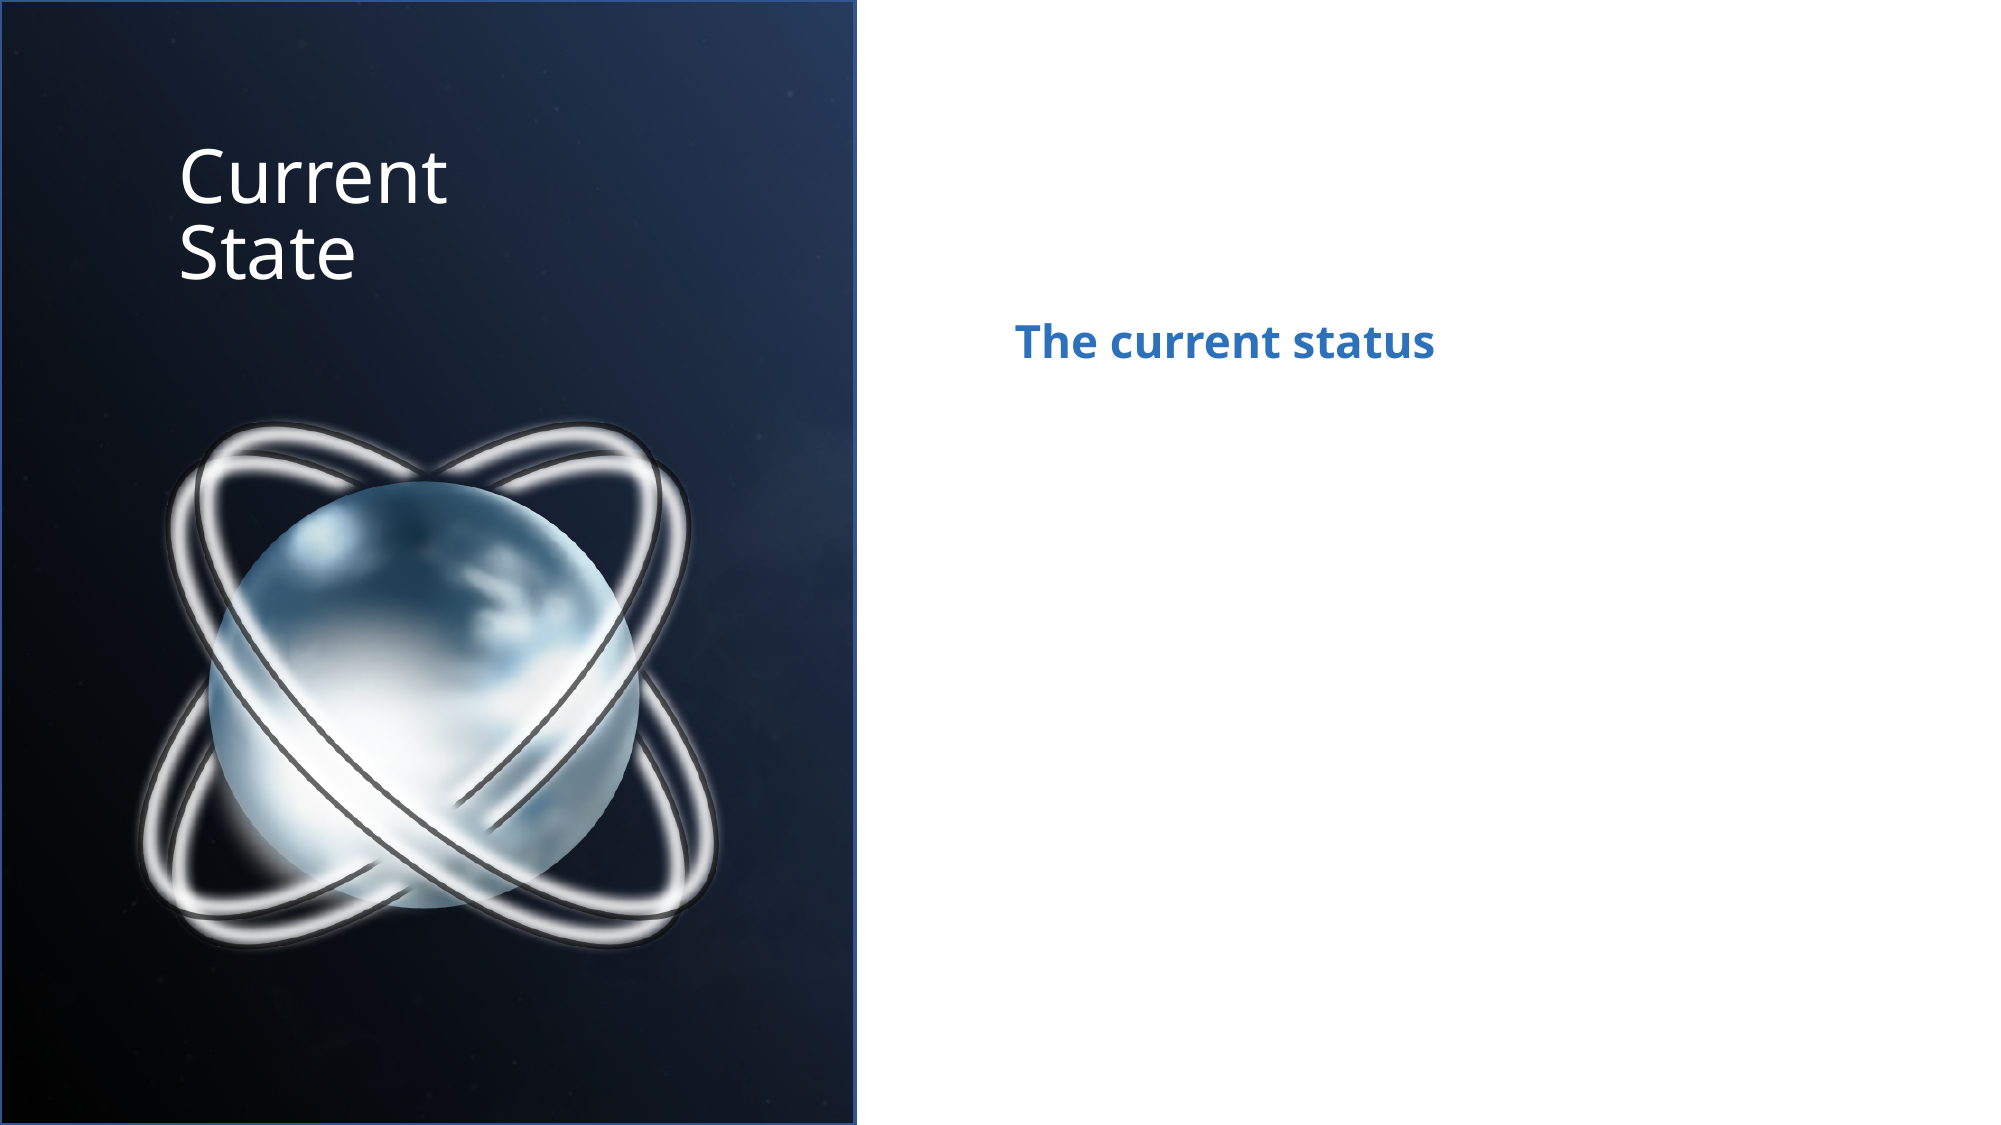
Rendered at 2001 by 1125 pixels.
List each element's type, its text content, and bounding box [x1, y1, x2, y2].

picture [130, 413, 726, 956]
text_box [0, 0, 856, 1125]
text_box The current status [999, 305, 1595, 376]
text_box Current State [164, 134, 620, 303]
